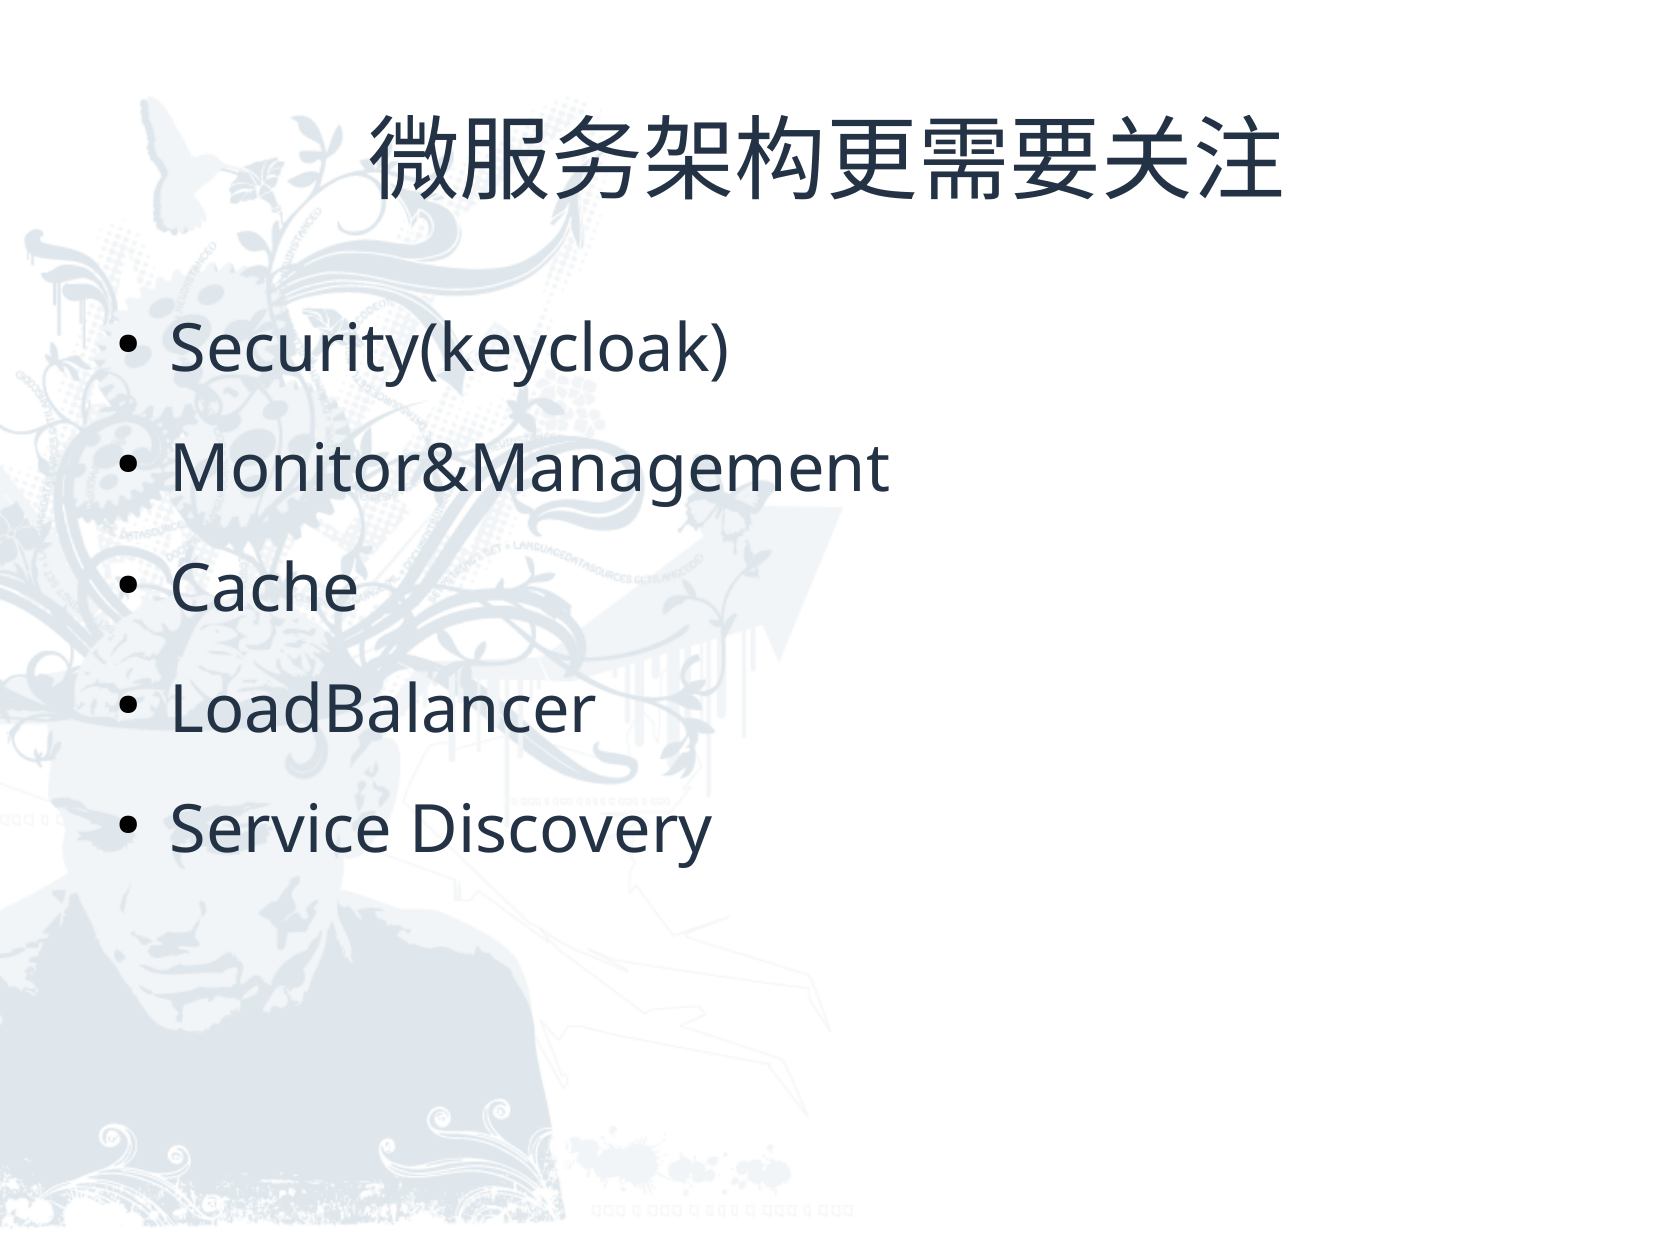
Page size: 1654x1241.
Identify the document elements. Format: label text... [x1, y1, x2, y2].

list Security(keycloak) Monitor&Management Cache LoadBalancer Service Discovery [98, 300, 1576, 1119]
picture [0, 0, 1654, 1241]
title 微服务架构更需要关注 [82, 49, 1571, 257]
